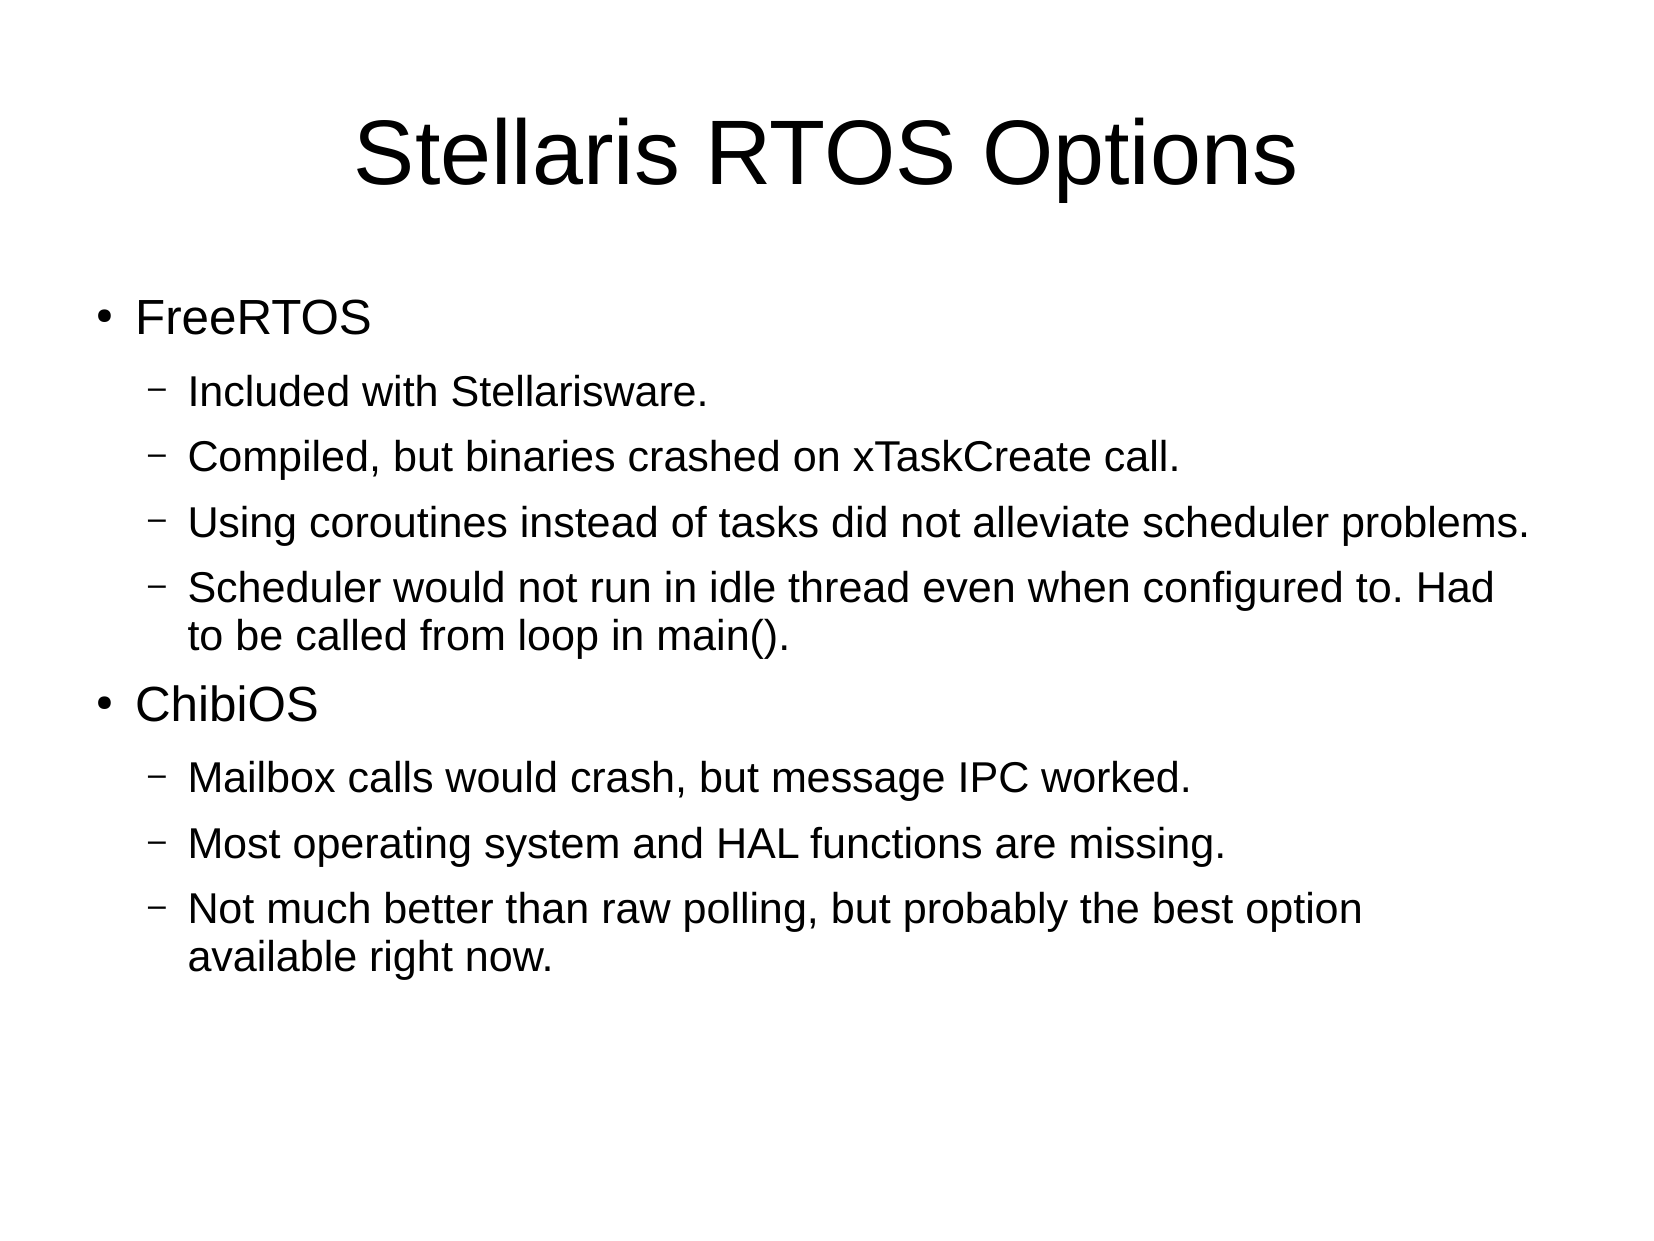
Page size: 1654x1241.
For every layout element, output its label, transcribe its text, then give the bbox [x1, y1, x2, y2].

title Stellaris RTOS Options [82, 49, 1571, 257]
list FreeRTOS Included with Stellarisware. Compiled, but binaries crashed on xTaskCreate call. Using coroutines instead of tasks did not alleviate scheduler problems. Scheduler would not run in idle thread even when configured to. Had to be called from loop in main(). ChibiOS Mailbox calls would crash, but message IPC worked. Most operating system and HAL functions are missing. Not much better than raw polling, but probably the best option available right now. [82, 290, 1538, 1010]
